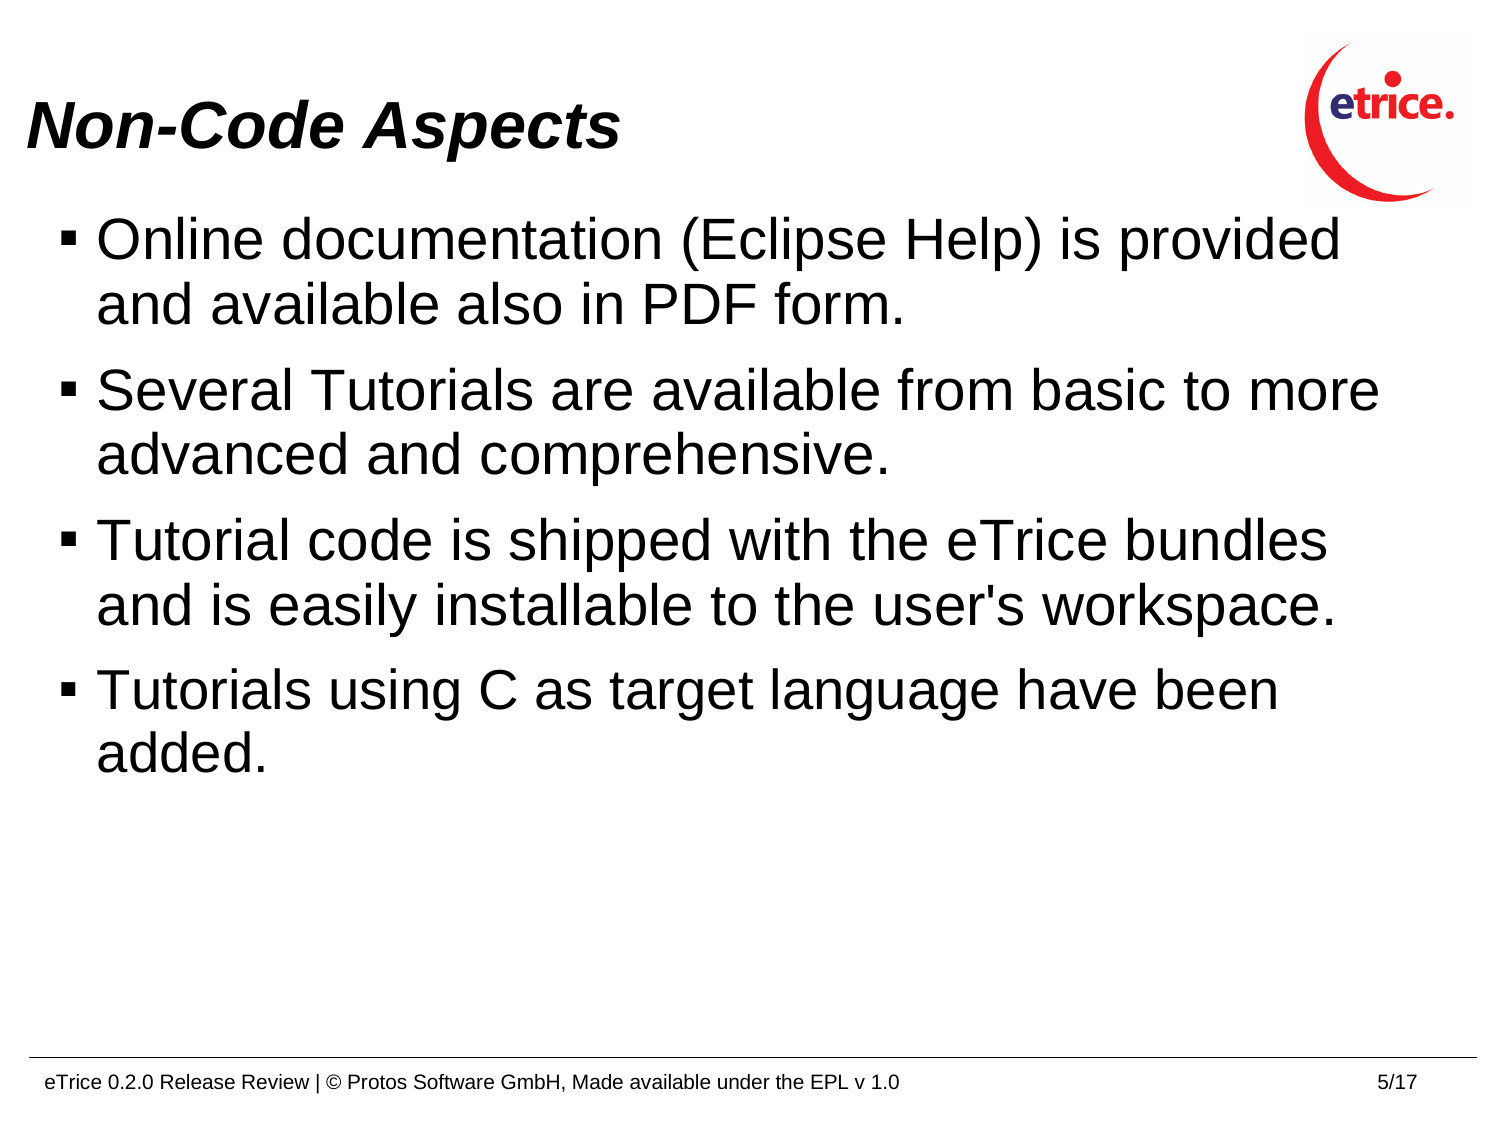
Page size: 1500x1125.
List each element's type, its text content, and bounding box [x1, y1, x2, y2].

title Non-Code Aspects [26, 84, 1474, 172]
list Online documentation (Eclipse Help) is provided and available also in PDF form. Several Tutorials are available from basic to more advanced and comprehensive. Tutorial code is shipped with the eTrice bundles and is easily installable to the user's workspace. Tutorials using C as target language have been added. [59, 206, 1418, 1040]
picture [1299, 29, 1477, 207]
